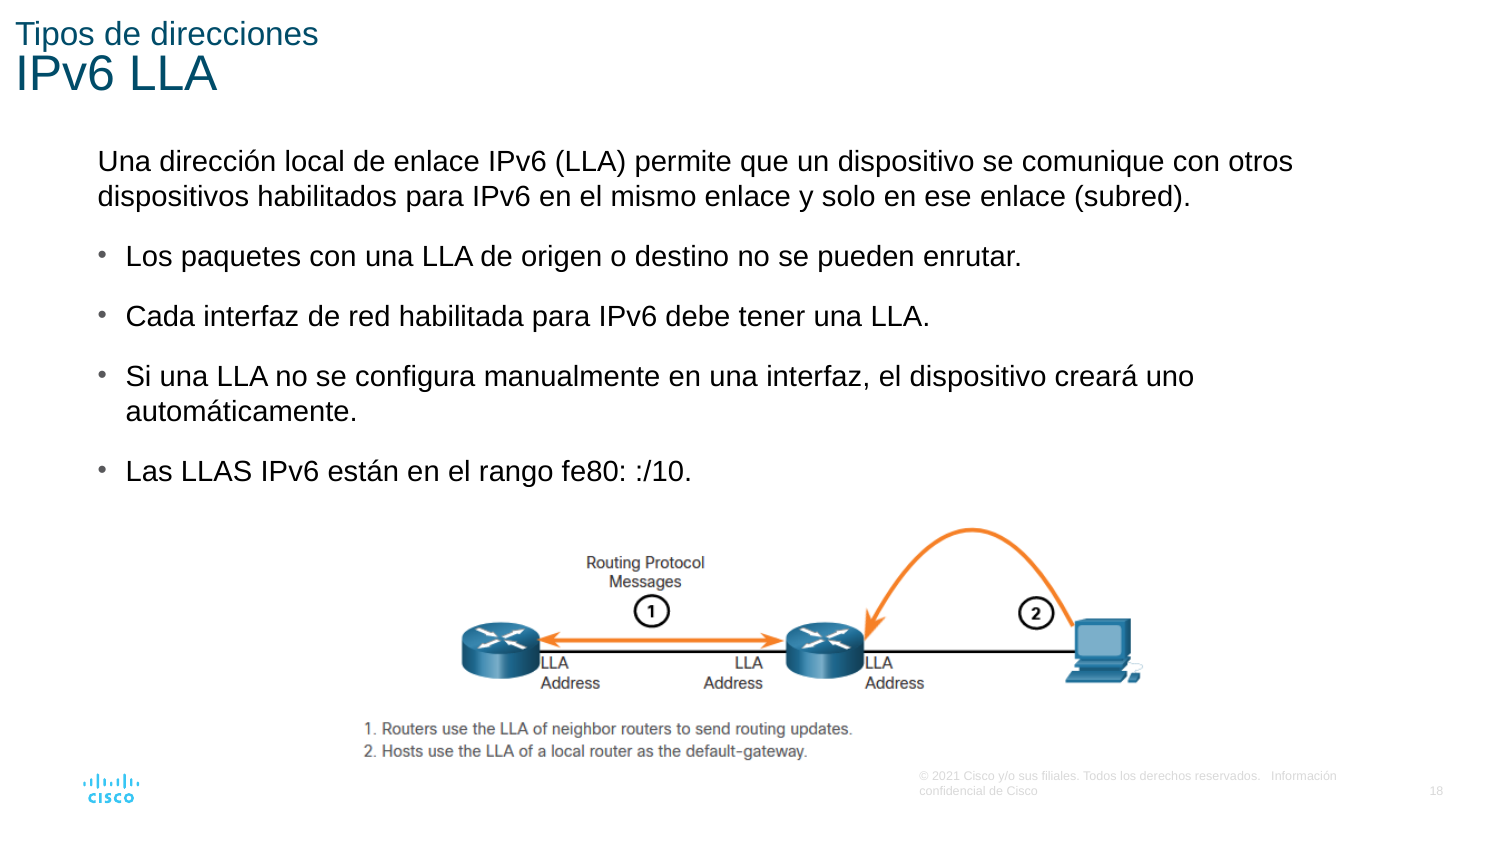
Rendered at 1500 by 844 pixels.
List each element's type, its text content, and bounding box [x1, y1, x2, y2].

list Una dirección local de enlace IPv6 (LLA) permite que un dispositivo se comunique con otros dispositivos habilitados para IPv6 en el mismo enlace y solo en ese enlace (subred). Los paquetes con una LLA de origen o destino no se pueden enrutar. Cada interfaz de red habilitada para IPv6 debe tener una LLA. Si una LLA no se configura manualmente en una interfaz, el dispositivo creará uno automáticamente. Las LLAS IPv6 están en el rango fe80: :/10. [82, 134, 1418, 498]
title Tipos de direcciones IPv6 LLA [0, 0, 1369, 121]
picture [357, 507, 1152, 768]
